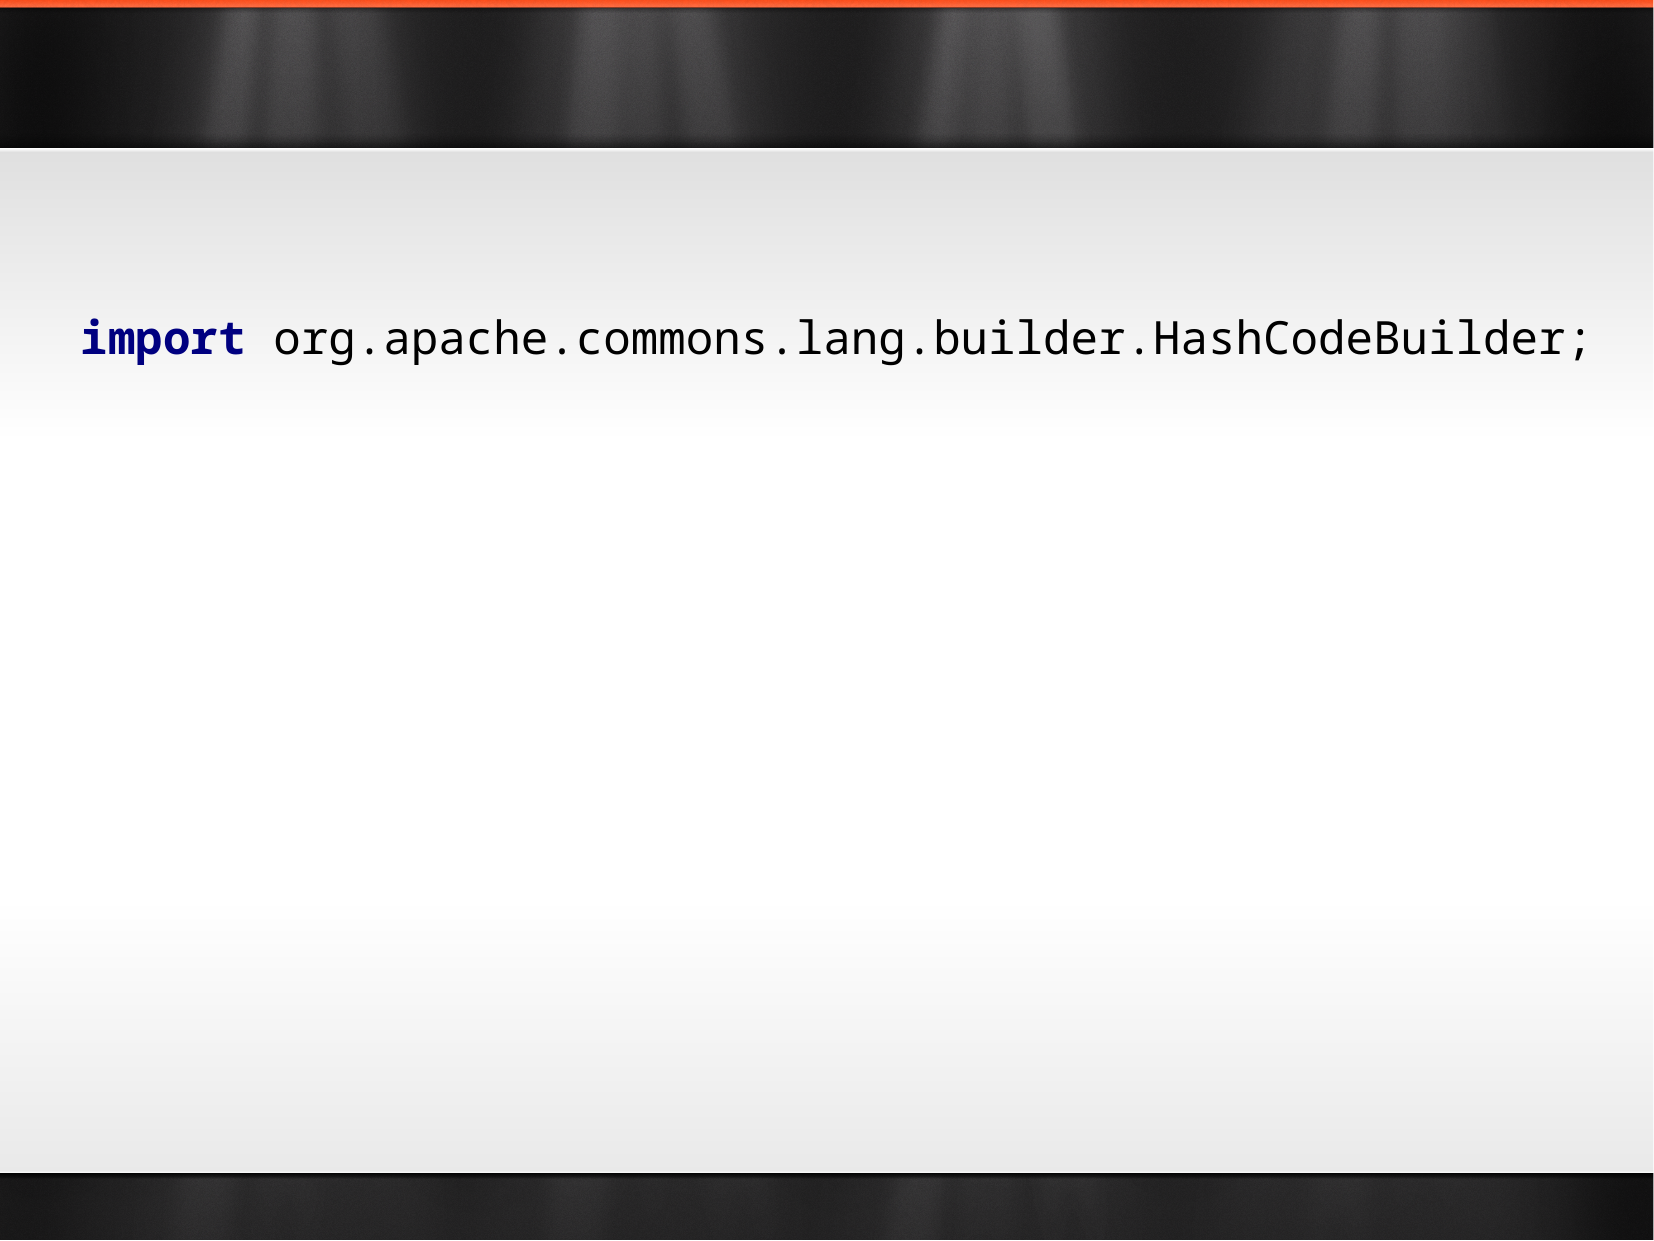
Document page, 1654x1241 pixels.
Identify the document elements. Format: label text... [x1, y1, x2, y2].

subtitle import org.apache.commons.lang.builder.HashCodeBuilder; [80, 305, 1654, 1125]
picture [0, 0, 1654, 1240]
